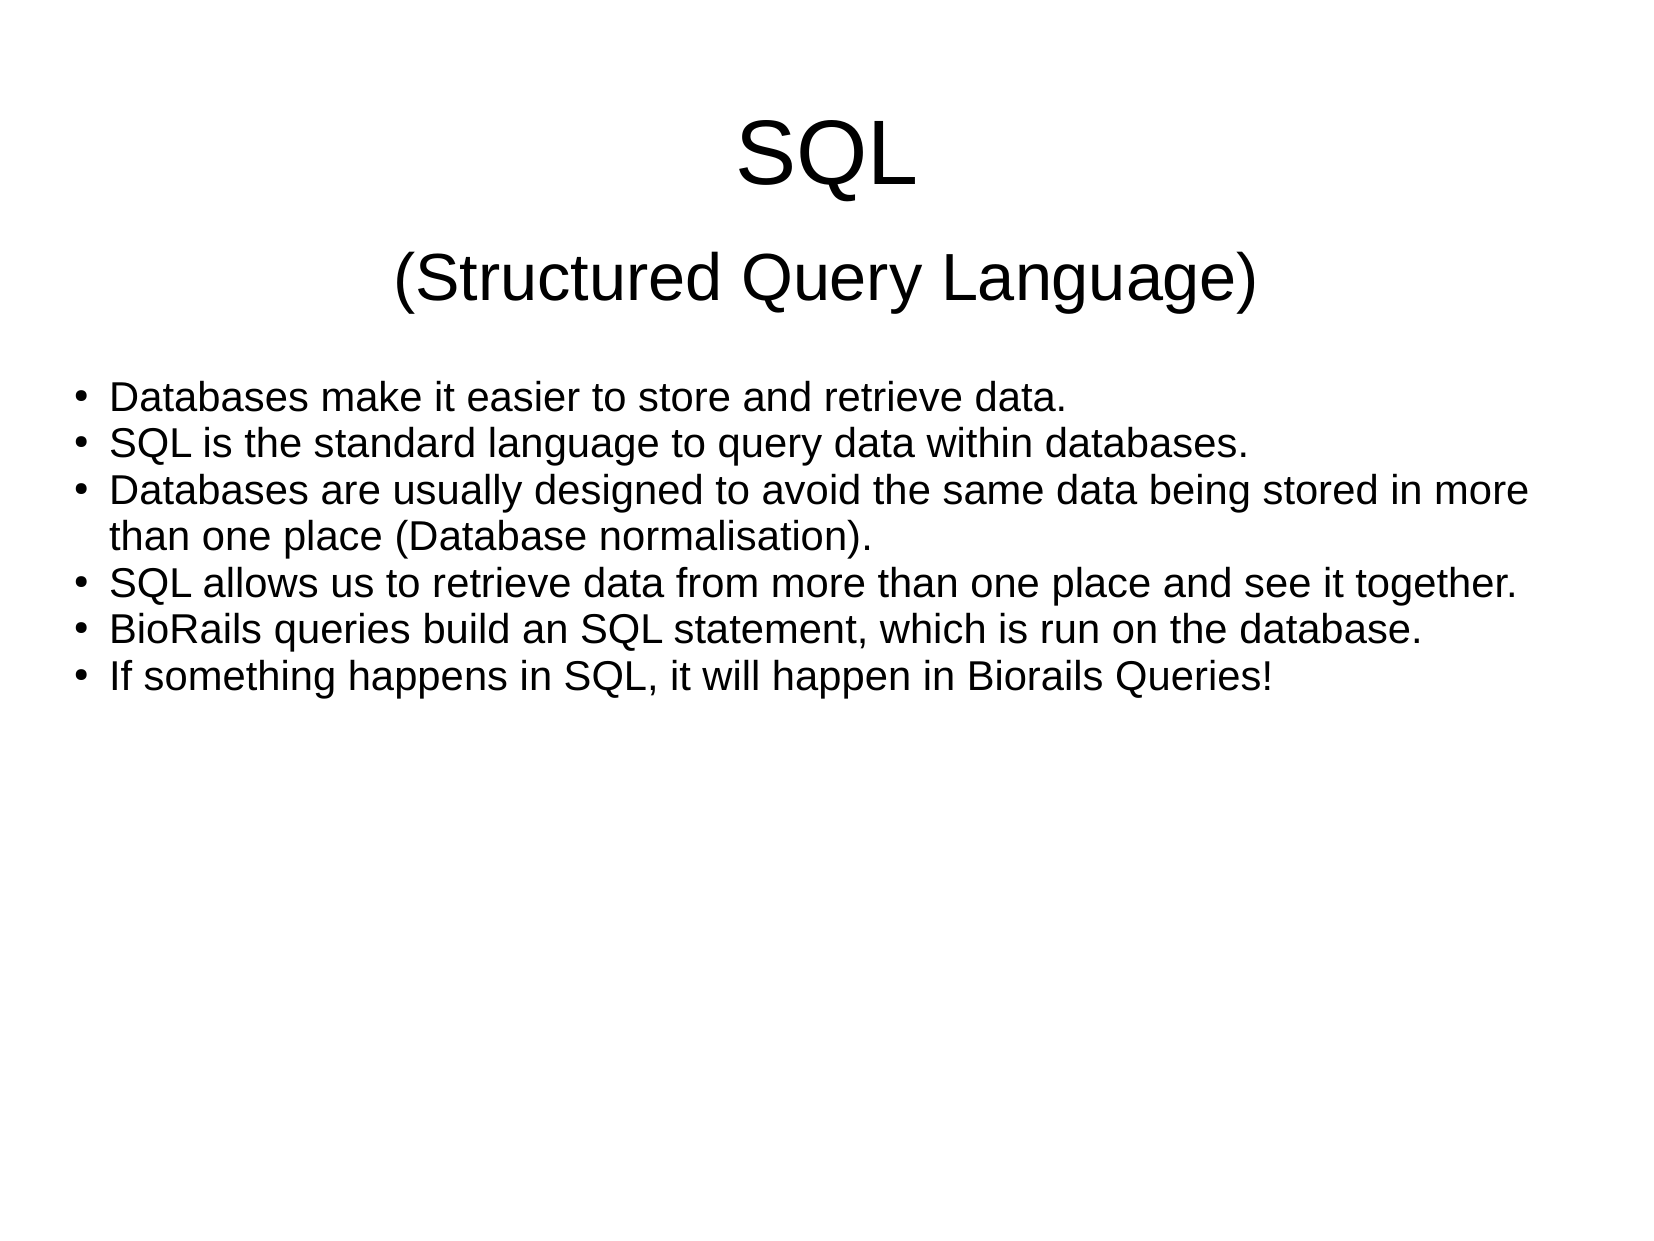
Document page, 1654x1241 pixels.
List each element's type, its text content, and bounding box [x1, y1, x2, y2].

title SQL [82, 49, 1571, 200]
subtitle (Structured Query Language) [82, 200, 1571, 355]
text_box Databases make it easier to store and retrieve data. SQL is the standard language to query data within databases. Databases are usually designed to avoid the same data being stored in more than one place (Database normalisation). SQL allows us to retrieve data from more than one place and see it together. BioRails queries build an SQL statement, which is run on the database. If something happens in SQL, it will happen in Biorails Queries! [59, 366, 1595, 711]
